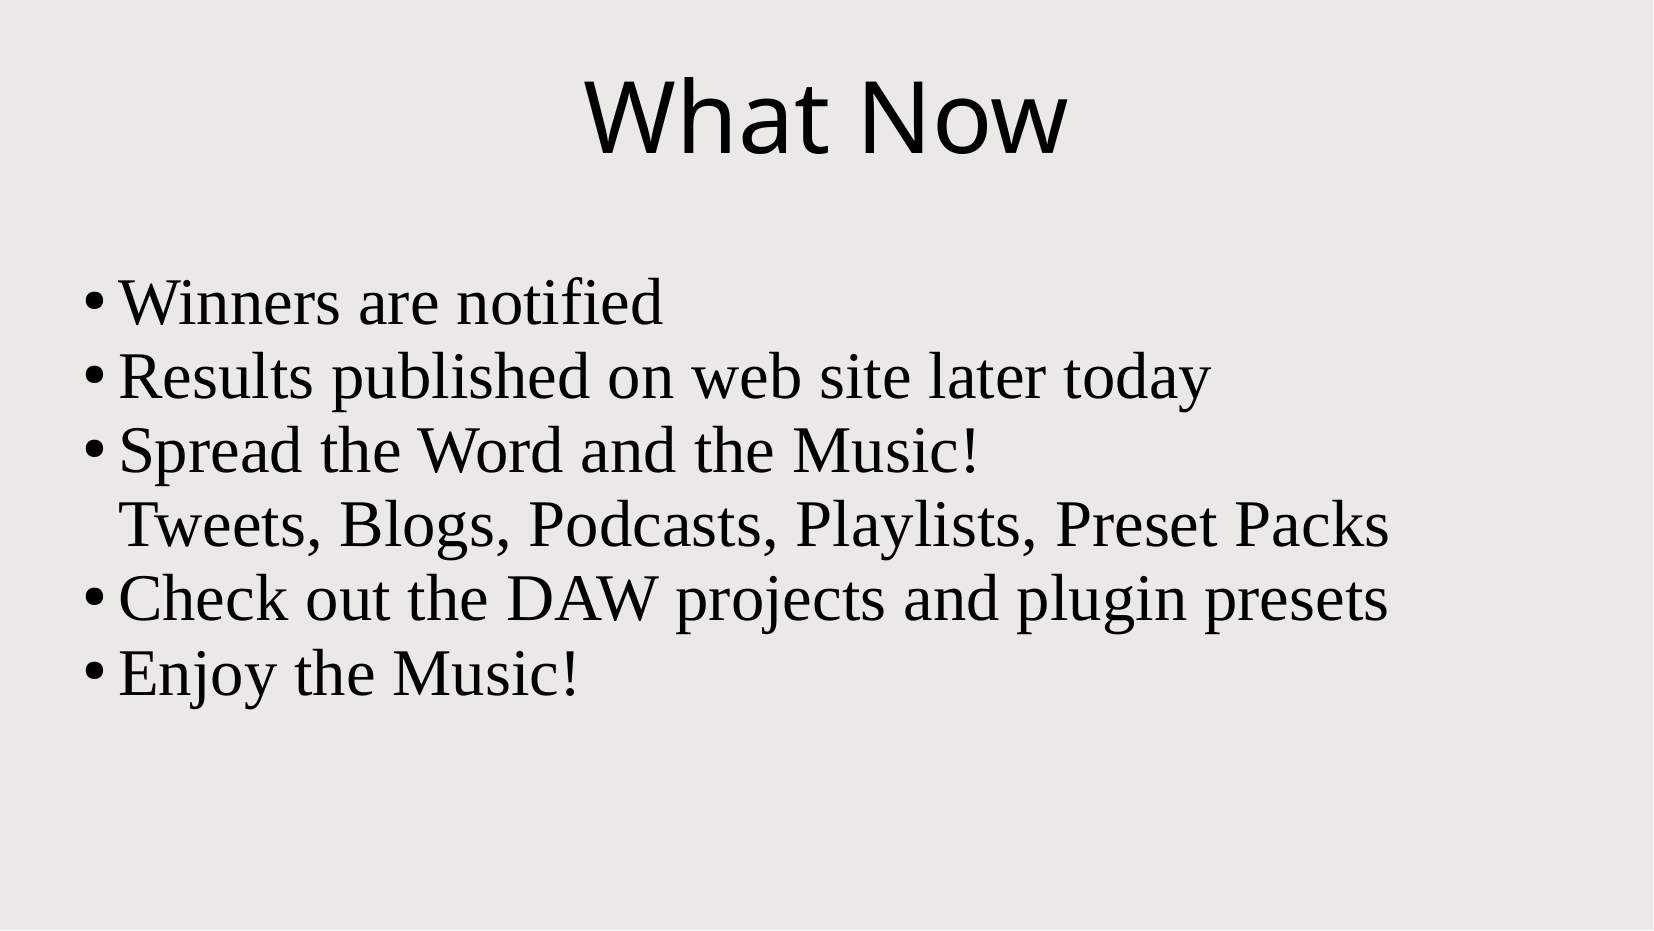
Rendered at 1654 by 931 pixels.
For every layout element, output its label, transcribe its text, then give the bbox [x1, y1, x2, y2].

title What Now [82, 37, 1571, 193]
subtitle Winners are notified Results published on web site later today Spread the Word and the Music! Tweets, Blogs, Podcasts, Playlists, Preset Packs Check out the DAW projects and plugin presets Enjoy the Music! [82, 217, 1571, 758]
